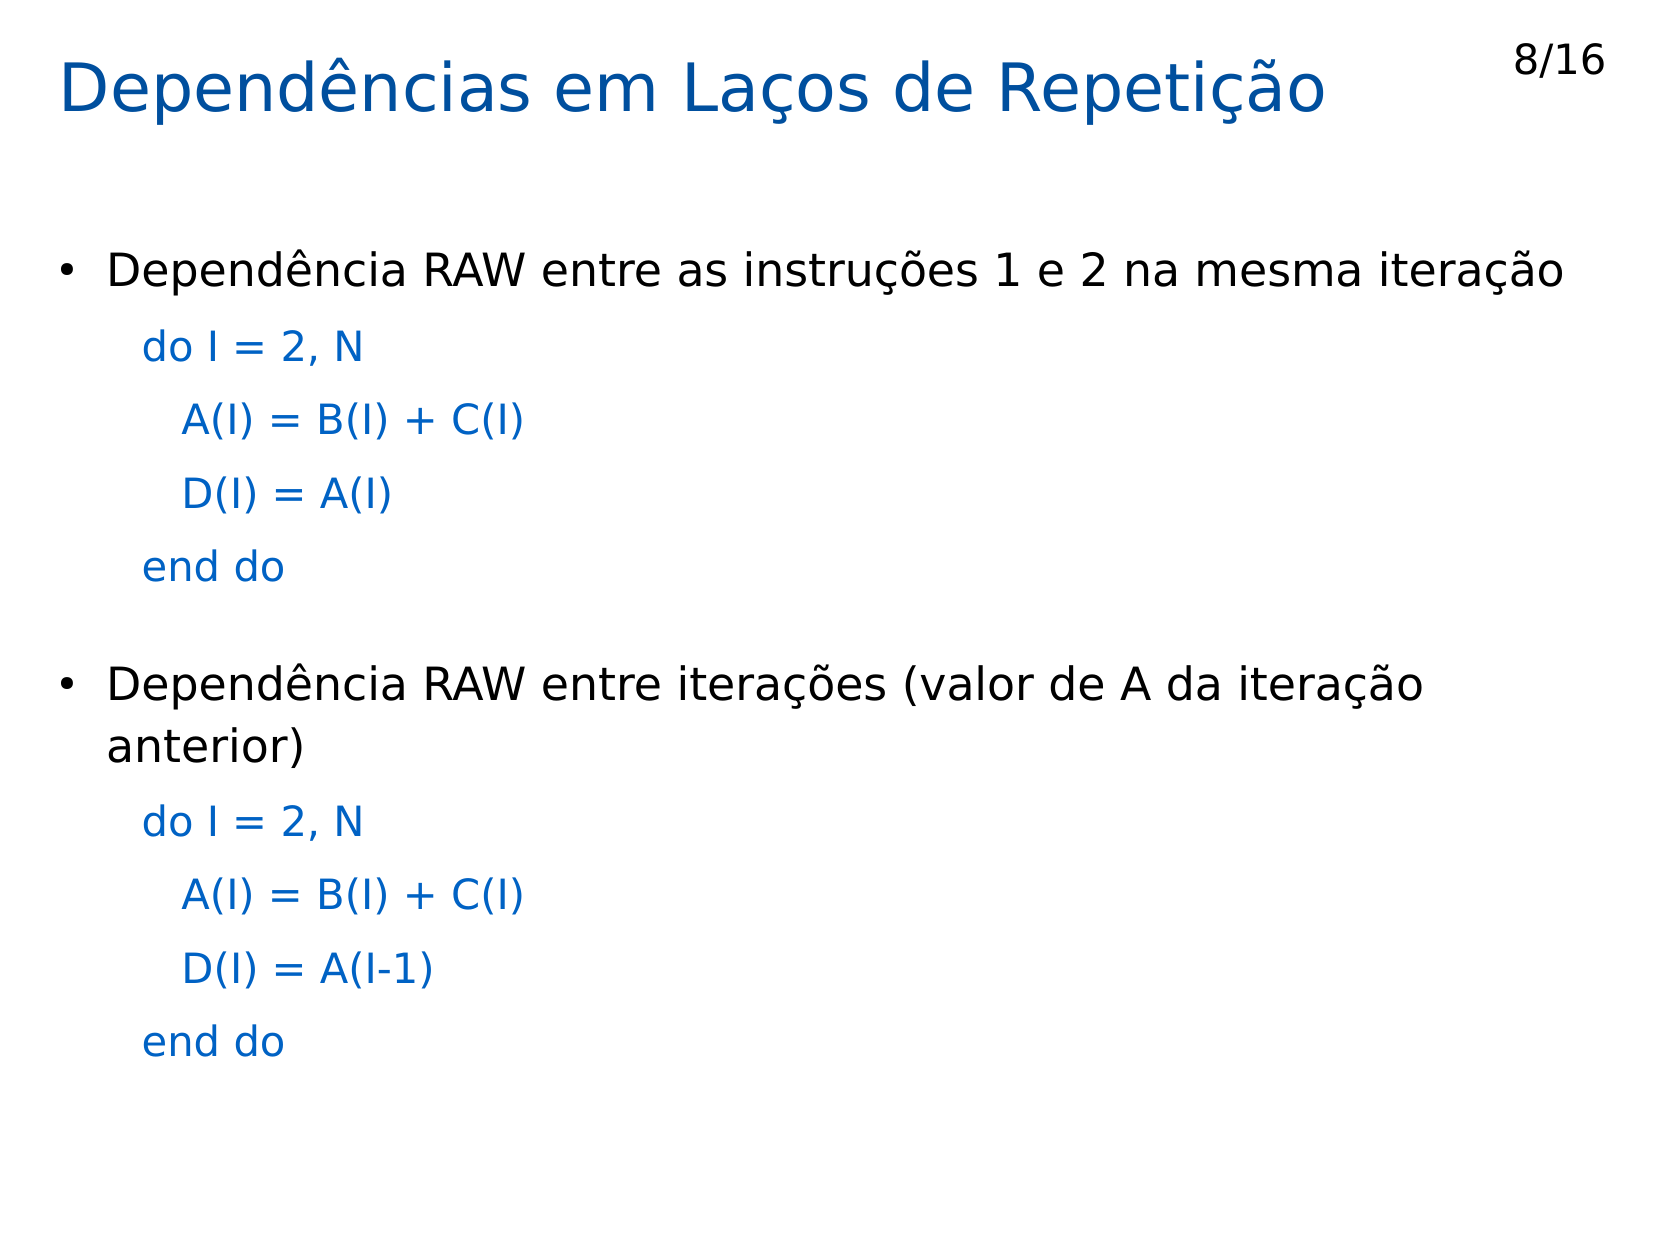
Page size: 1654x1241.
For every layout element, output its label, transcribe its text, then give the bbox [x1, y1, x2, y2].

title Dependências em Laços de Repetição [59, 29, 1506, 148]
list Dependência RAW entre as instruções 1 e 2 na mesma iteração do I = 2, N A(I) = B(I) + C(I) D(I) = A(I) end do Dependência RAW entre iterações (valor de A da iteração anterior) do I = 2, N A(I) = B(I) + C(I) D(I) = A(I-1) end do [59, 236, 1595, 1211]
